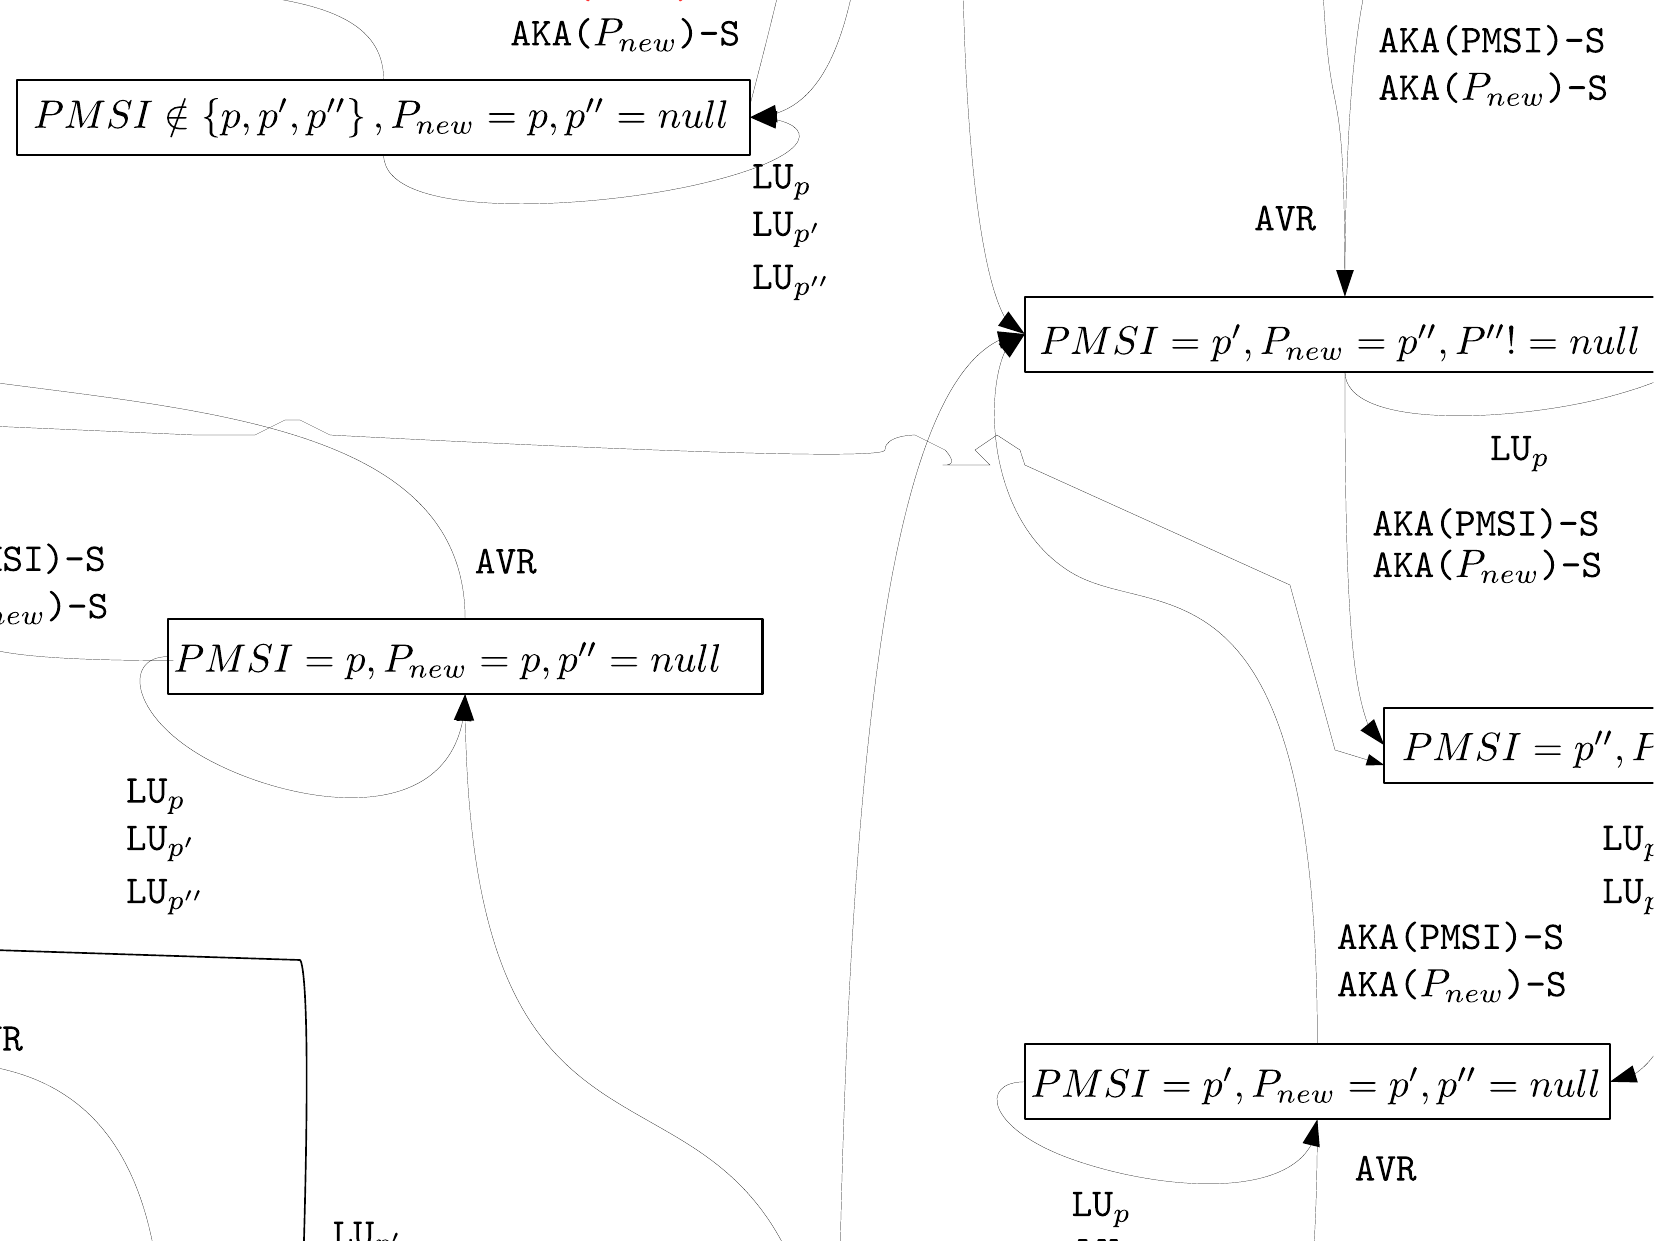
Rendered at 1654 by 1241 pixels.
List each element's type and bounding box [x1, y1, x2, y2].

text_box [126, 878, 202, 915]
text_box [1254, 205, 1317, 231]
text_box [1336, 921, 1564, 953]
text_box [474, 548, 537, 574]
text_box [1602, 878, 1654, 915]
text_box [1024, 296, 1654, 372]
text_box [0, 1026, 23, 1052]
text_box [1372, 549, 1602, 584]
text_box [1602, 825, 1654, 862]
text_box [752, 164, 810, 200]
text_box [1354, 1155, 1417, 1181]
text_box [167, 619, 763, 695]
text_box [1490, 435, 1548, 472]
text_box [1378, 24, 1606, 56]
text_box [751, 211, 819, 248]
text_box [1384, 707, 1654, 783]
text_box [125, 778, 184, 814]
text_box [17, 79, 751, 155]
text_box [752, 264, 828, 301]
text_box [510, 17, 740, 52]
text_box [1336, 968, 1567, 1003]
text_box [0, 543, 106, 575]
text_box [125, 825, 193, 862]
text_box [1071, 1191, 1130, 1228]
text_box [0, 590, 109, 625]
text_box [1372, 508, 1600, 539]
text_box [1378, 72, 1608, 106]
text_box [332, 1221, 400, 1241]
text_box [1024, 1044, 1610, 1120]
